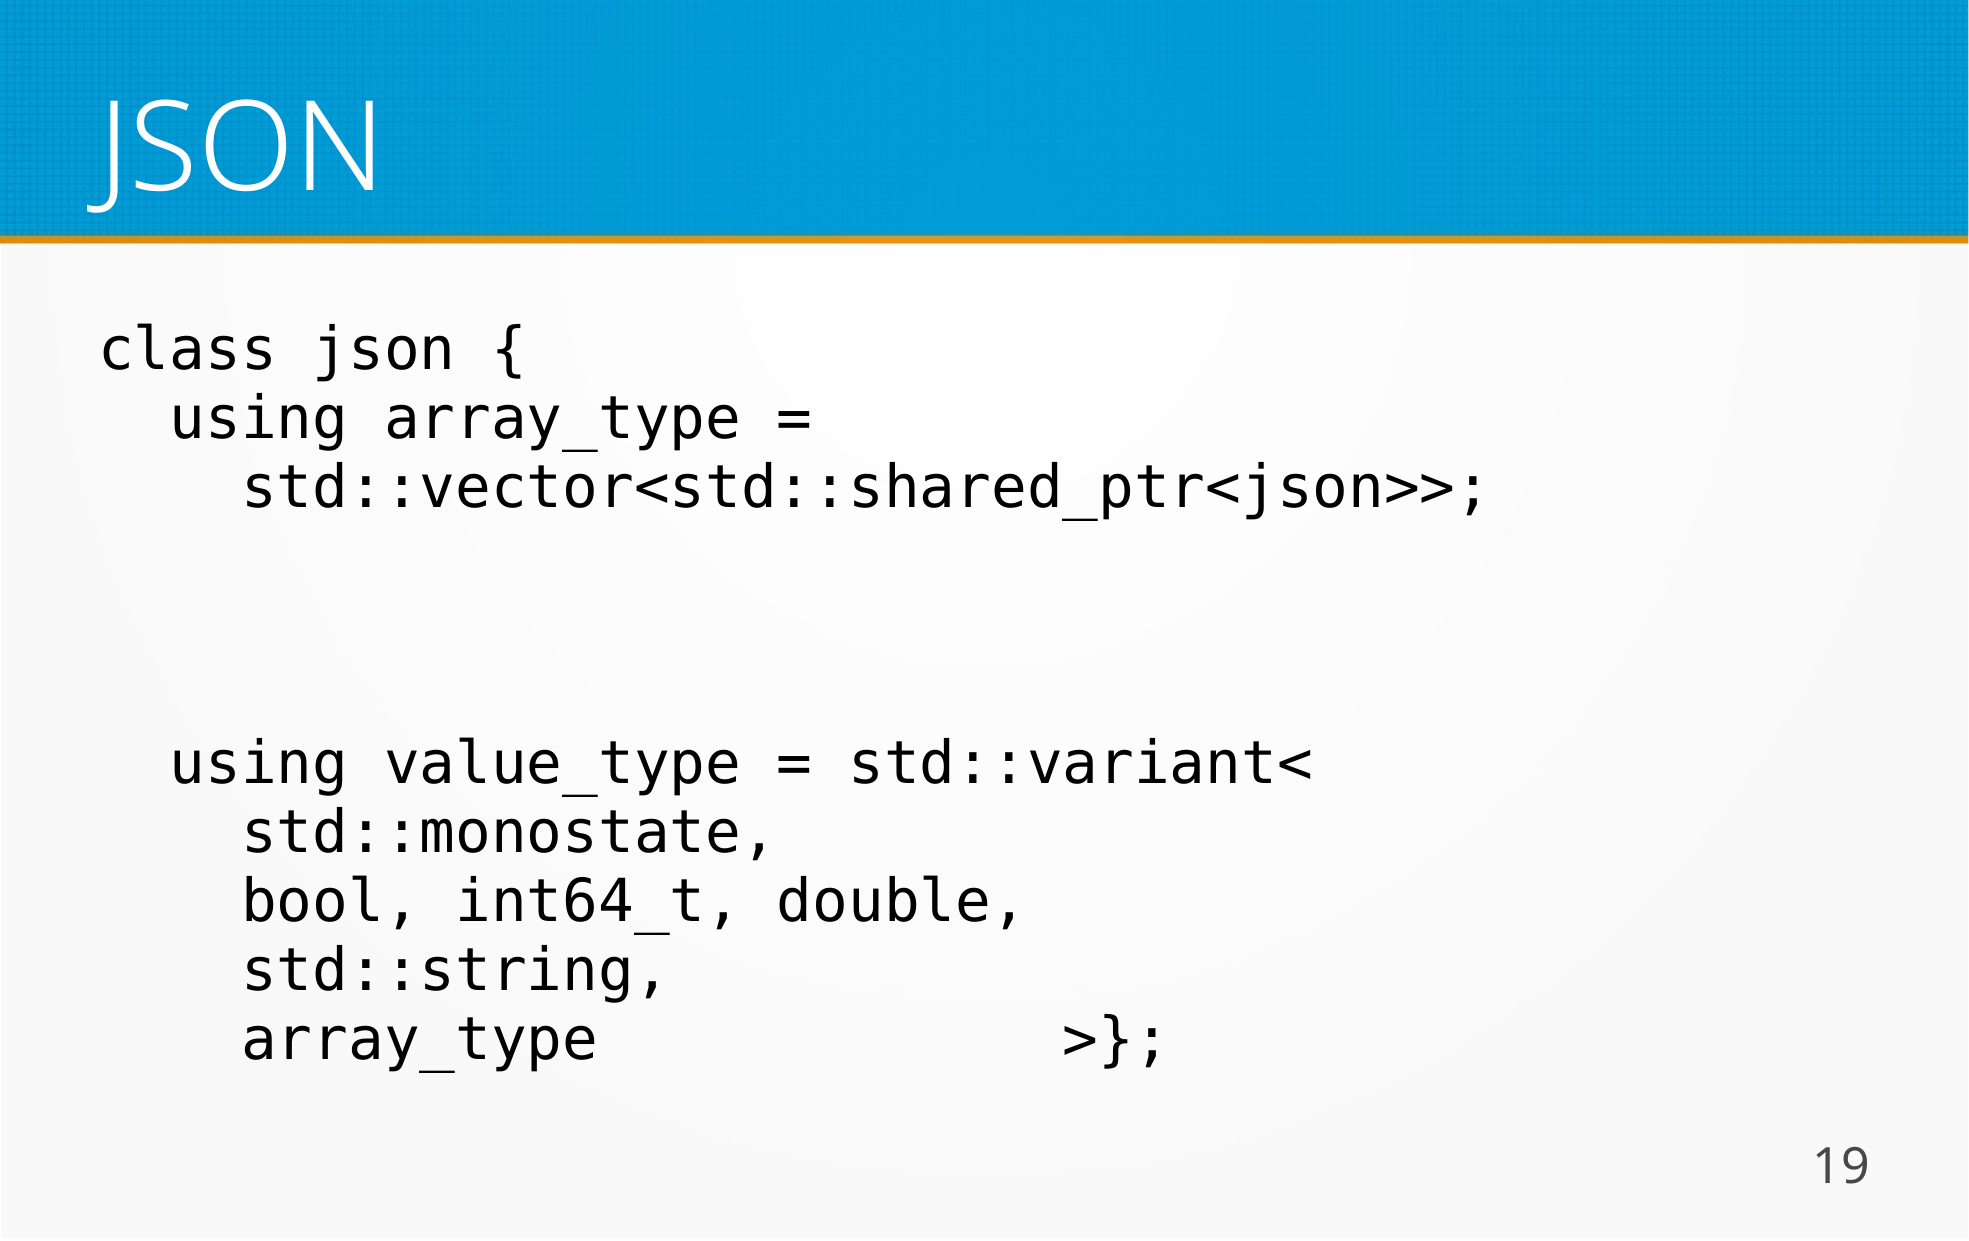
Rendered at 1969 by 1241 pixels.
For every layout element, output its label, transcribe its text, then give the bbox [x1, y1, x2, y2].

picture [0, 233, 1969, 1241]
list class json { using array_type = std::vector<std::shared_ptr<json>>; using value_type = std::variant< std::monostate, bool, int64_t, double, std::string, array_type >}; [98, 315, 1861, 1081]
title JSON [98, 19, 1870, 227]
